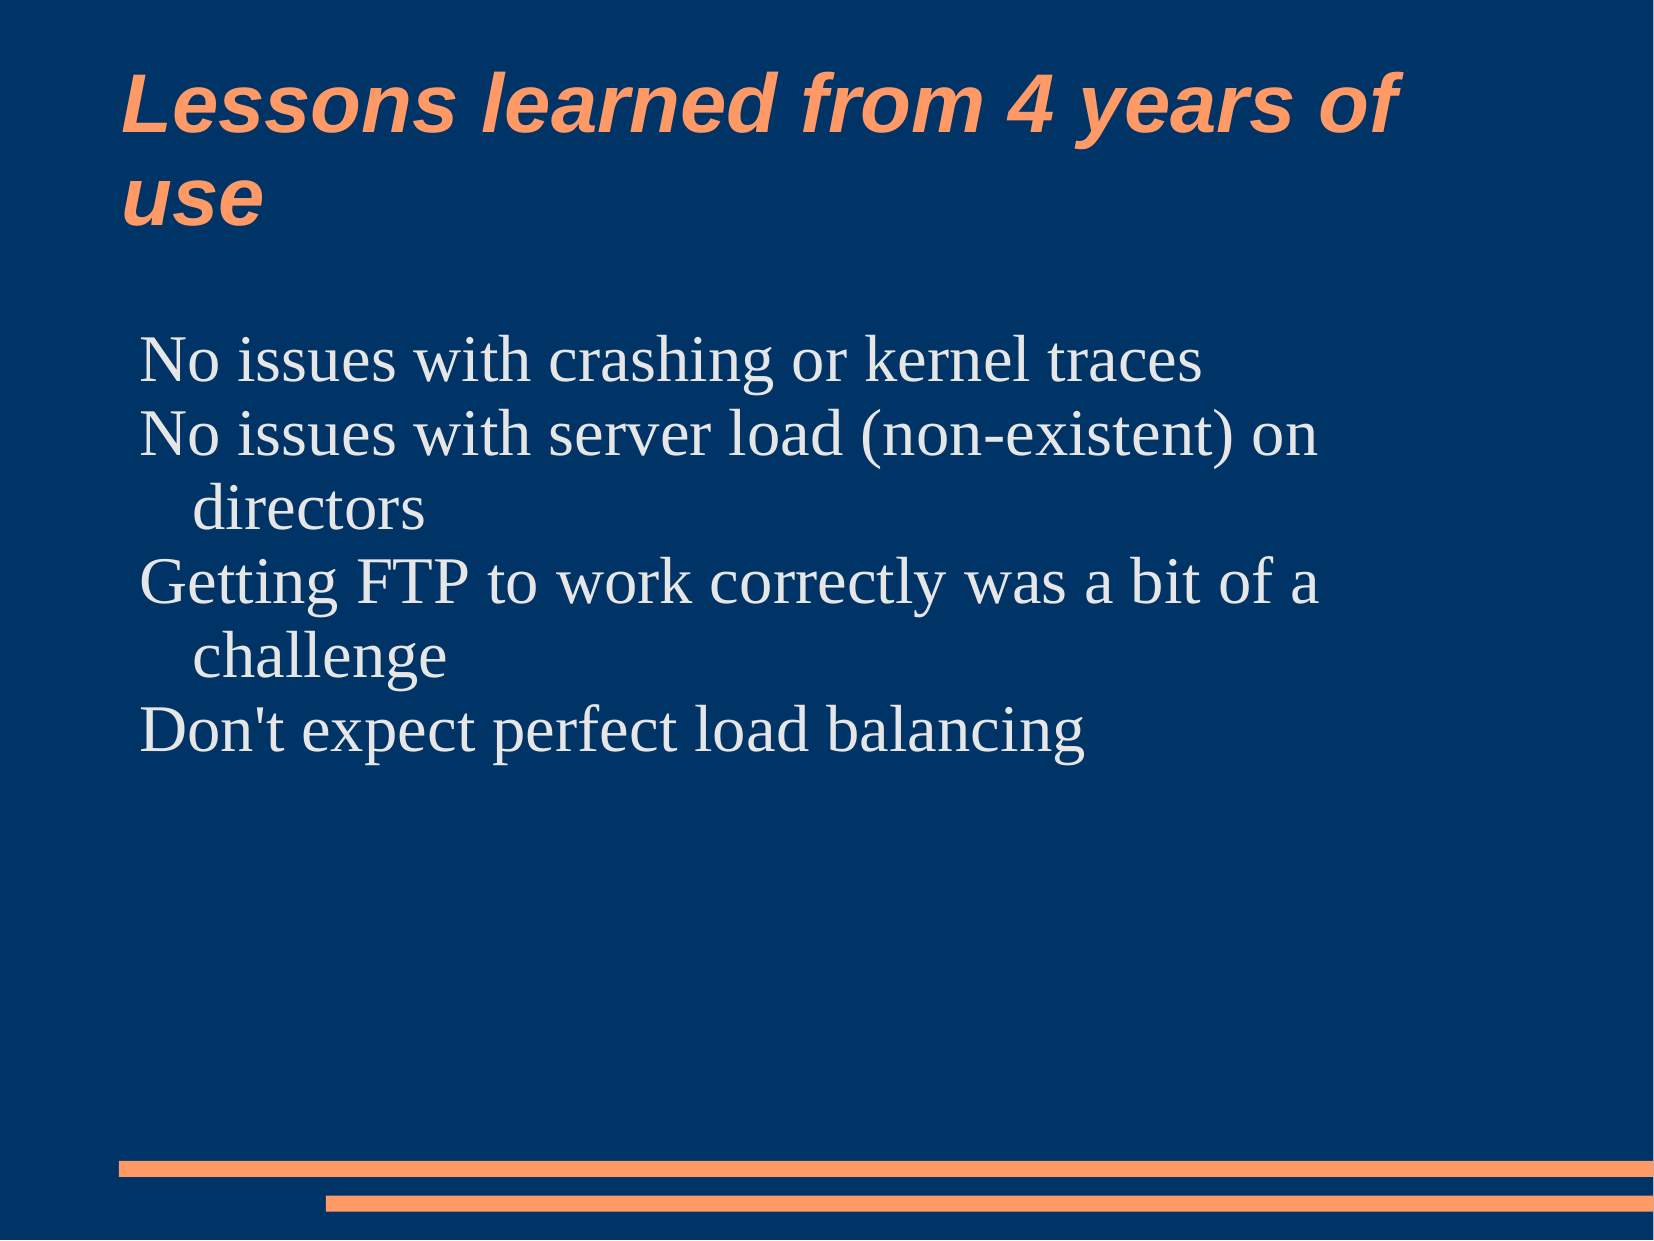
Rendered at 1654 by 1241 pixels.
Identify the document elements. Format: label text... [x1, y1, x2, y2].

title Lessons learned from 4 years of use [121, 53, 1534, 247]
list No issues with crashing or kernel traces No issues with server load (non-existent) on directors Getting FTP to work correctly was a bit of a challenge Don't expect perfect load balancing [121, 322, 1561, 1118]
